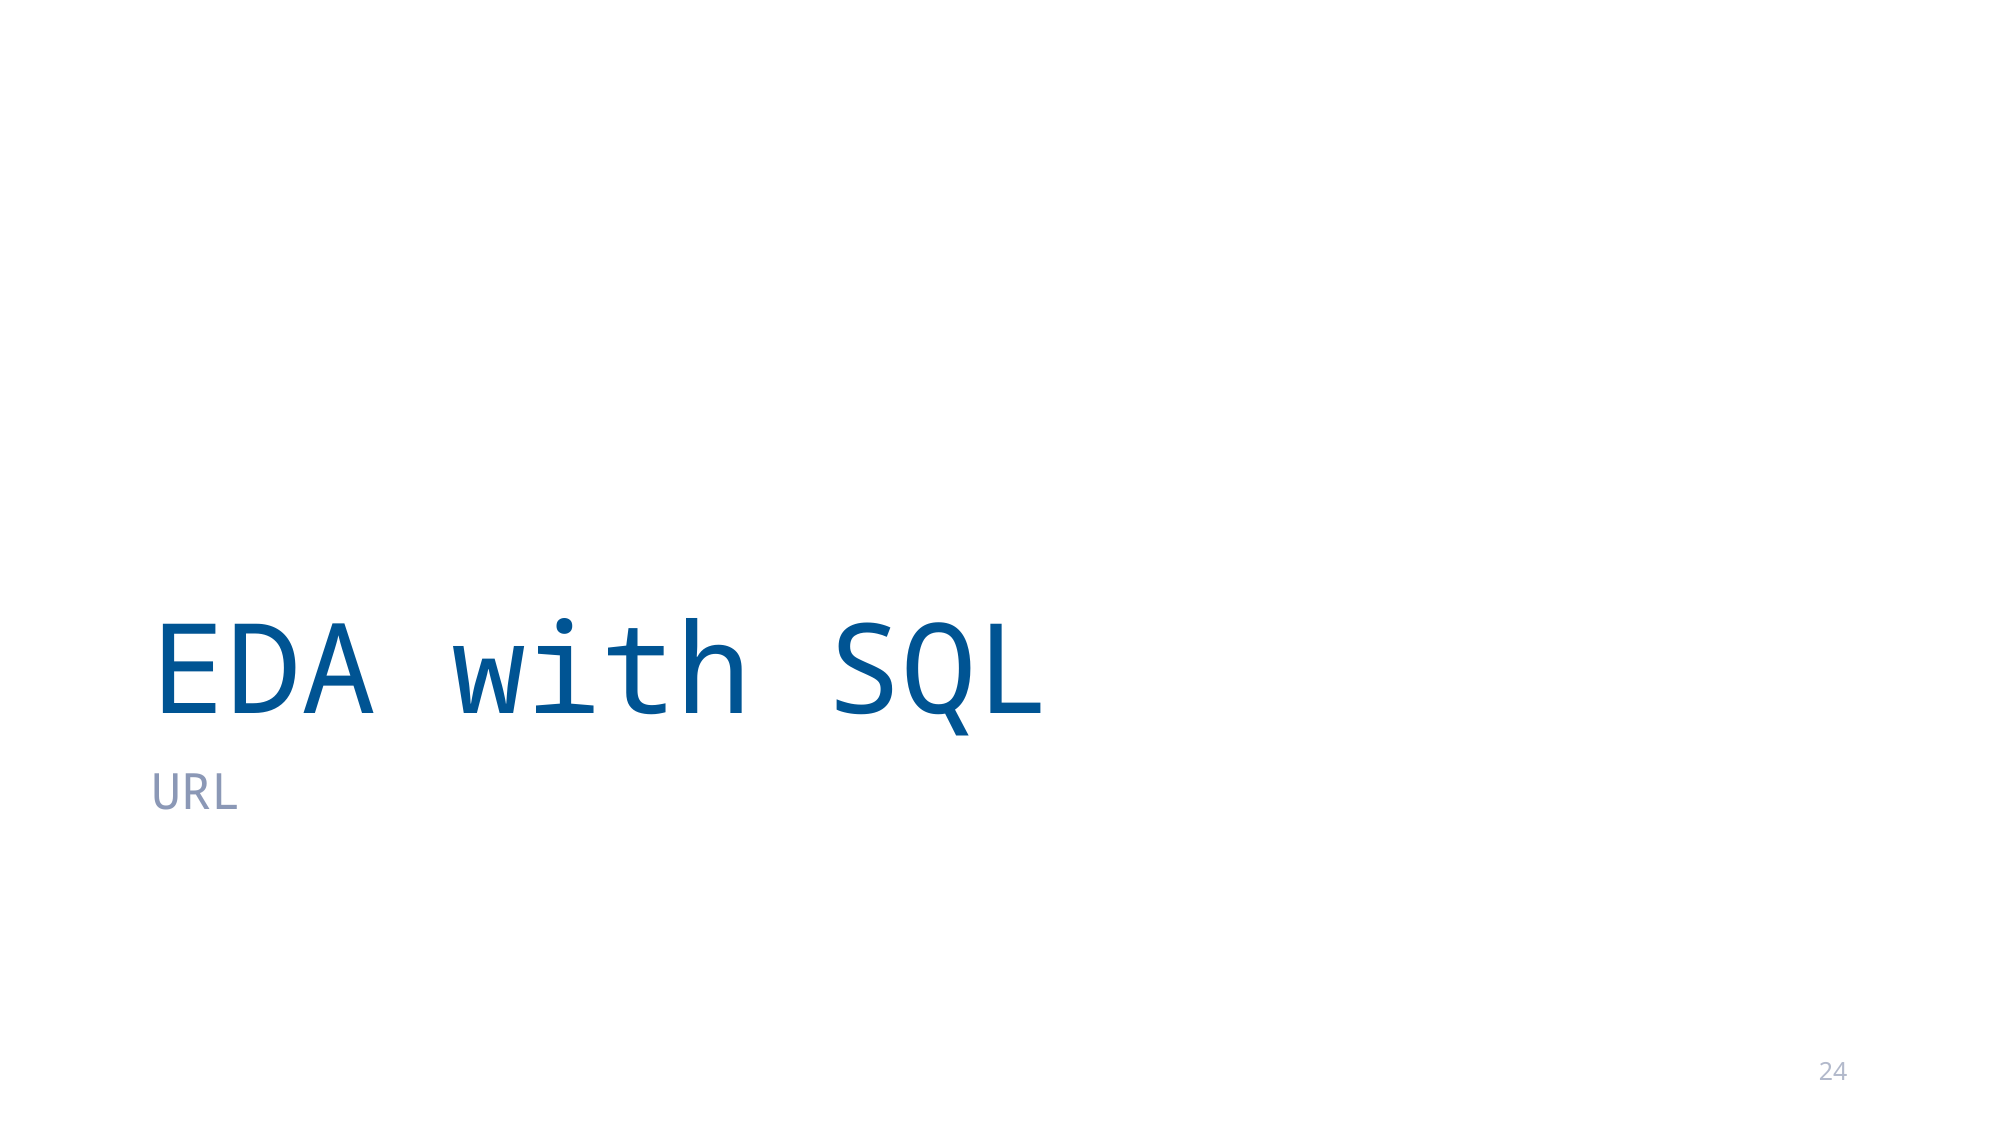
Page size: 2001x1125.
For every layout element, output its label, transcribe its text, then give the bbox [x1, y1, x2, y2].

title EDA with SQL [136, 280, 1862, 749]
slide_number 36 [1412, 1042, 1863, 1103]
list URL [136, 752, 1862, 999]
